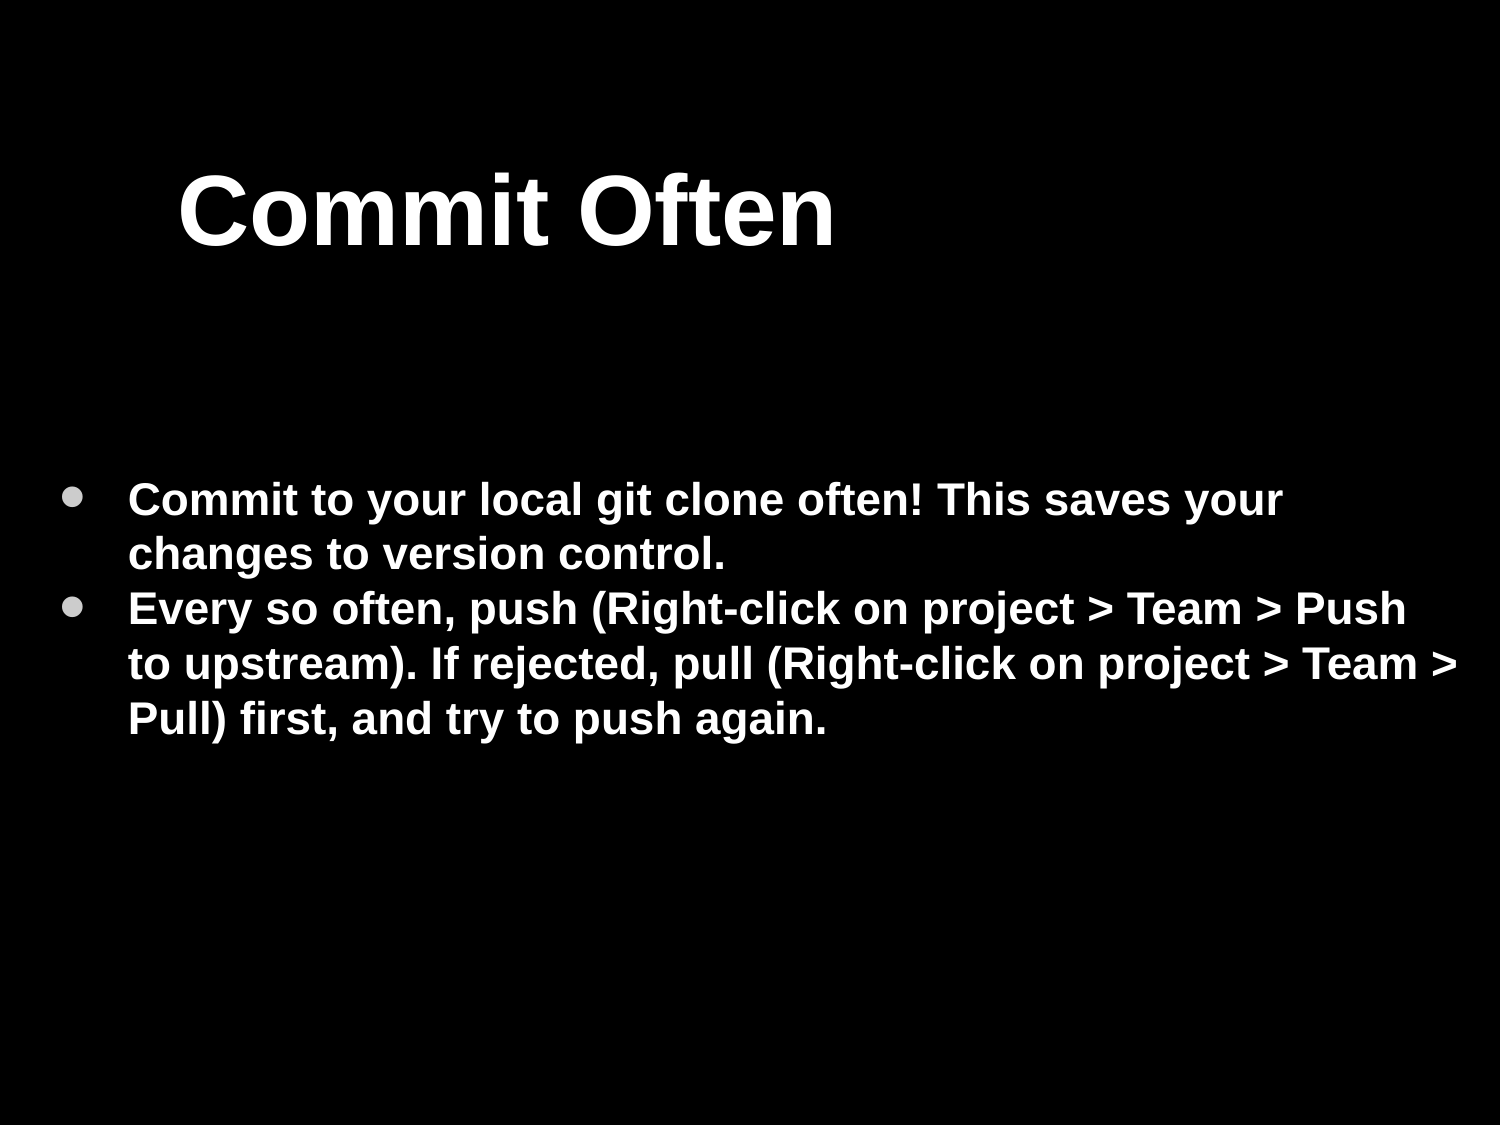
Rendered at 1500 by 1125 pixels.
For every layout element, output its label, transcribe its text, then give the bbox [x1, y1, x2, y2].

subtitle Commit to your local git clone often! This saves your changes to version control. Every so often, push (Right-click on project > Team > Push to upstream). If rejected, pull (Right-click on project > Team > Pull) first, and try to push again. [37, 298, 1475, 916]
title Commit Often [112, 96, 1388, 298]
